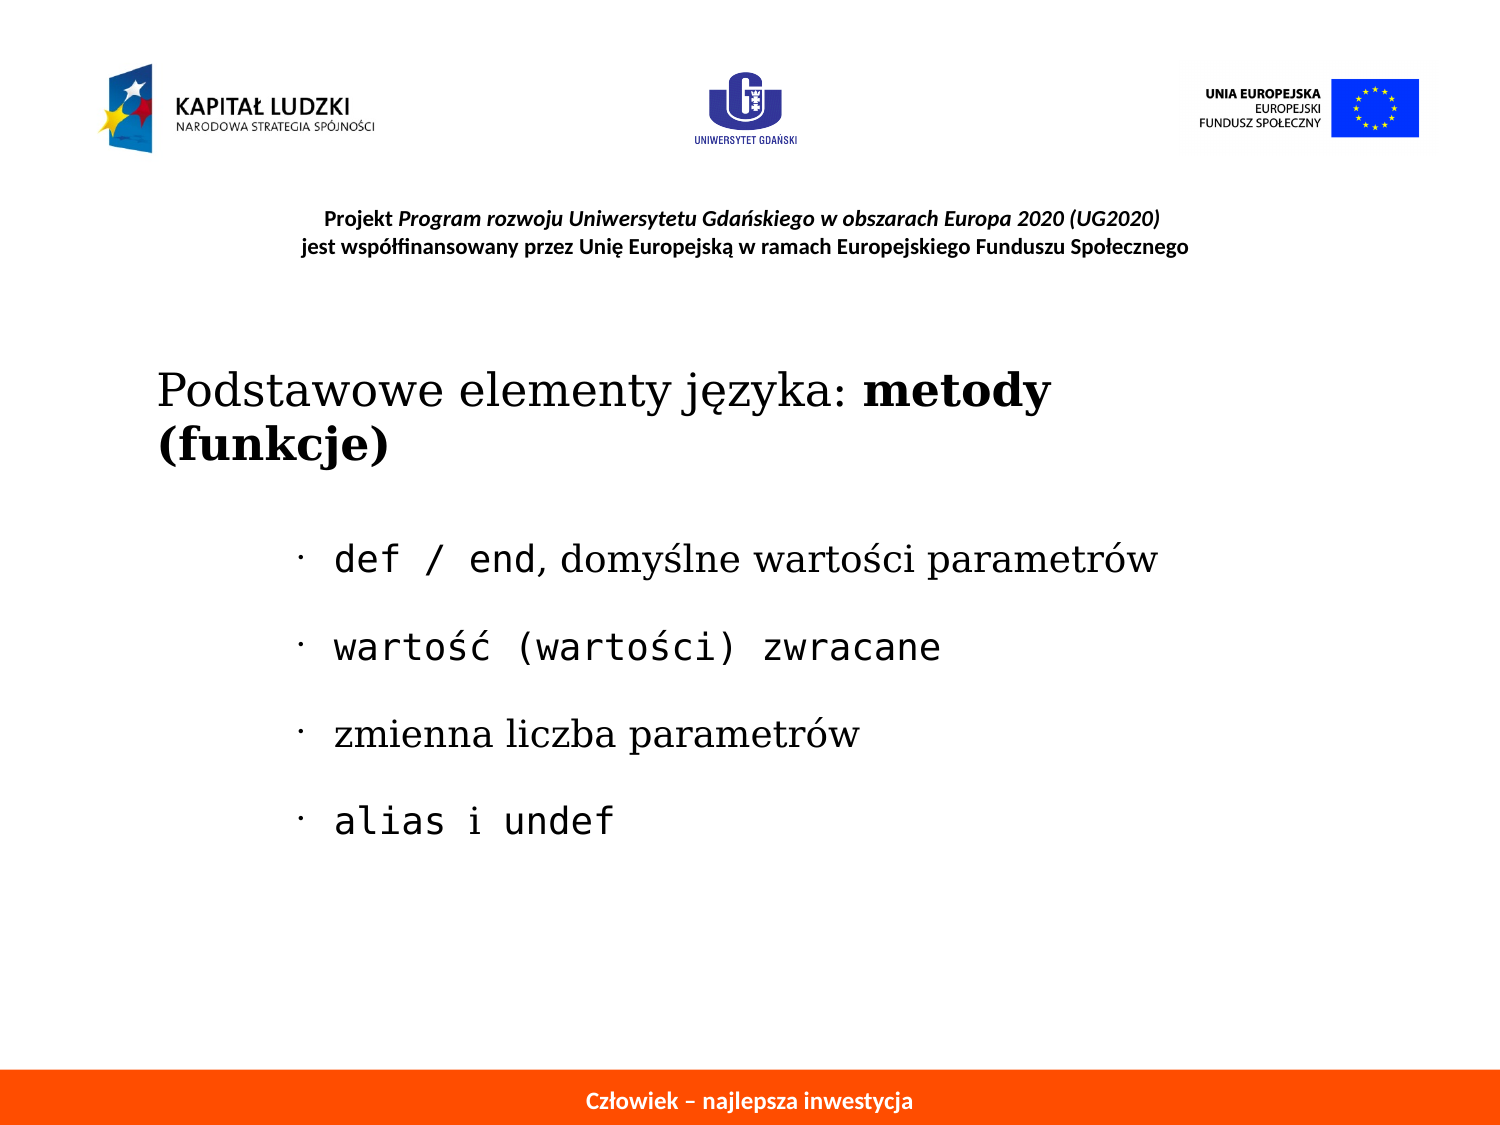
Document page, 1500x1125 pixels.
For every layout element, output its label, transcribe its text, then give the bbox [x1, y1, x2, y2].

picture [53, 19, 418, 196]
picture [1179, 60, 1439, 156]
picture [692, 69, 800, 147]
text_box Podstawowe elementy języka: metody (funkcje) [141, 356, 1316, 426]
footer Człowiek – najlepsza inwestycja [0, 1069, 1500, 1125]
text_box Projekt Program rozwoju Uniwersytetu Gdańskiego w obszarach Europa 2020 (UG2020) jest współfinansowany przez Unię Europejską w ramach Europejskiego Funduszu Społecznego [53, 196, 1439, 267]
text_box def / end, domyślne wartości parametrów wartość (wartości) zwracane zmienna liczba parametrów alias i undef [283, 488, 1174, 851]
